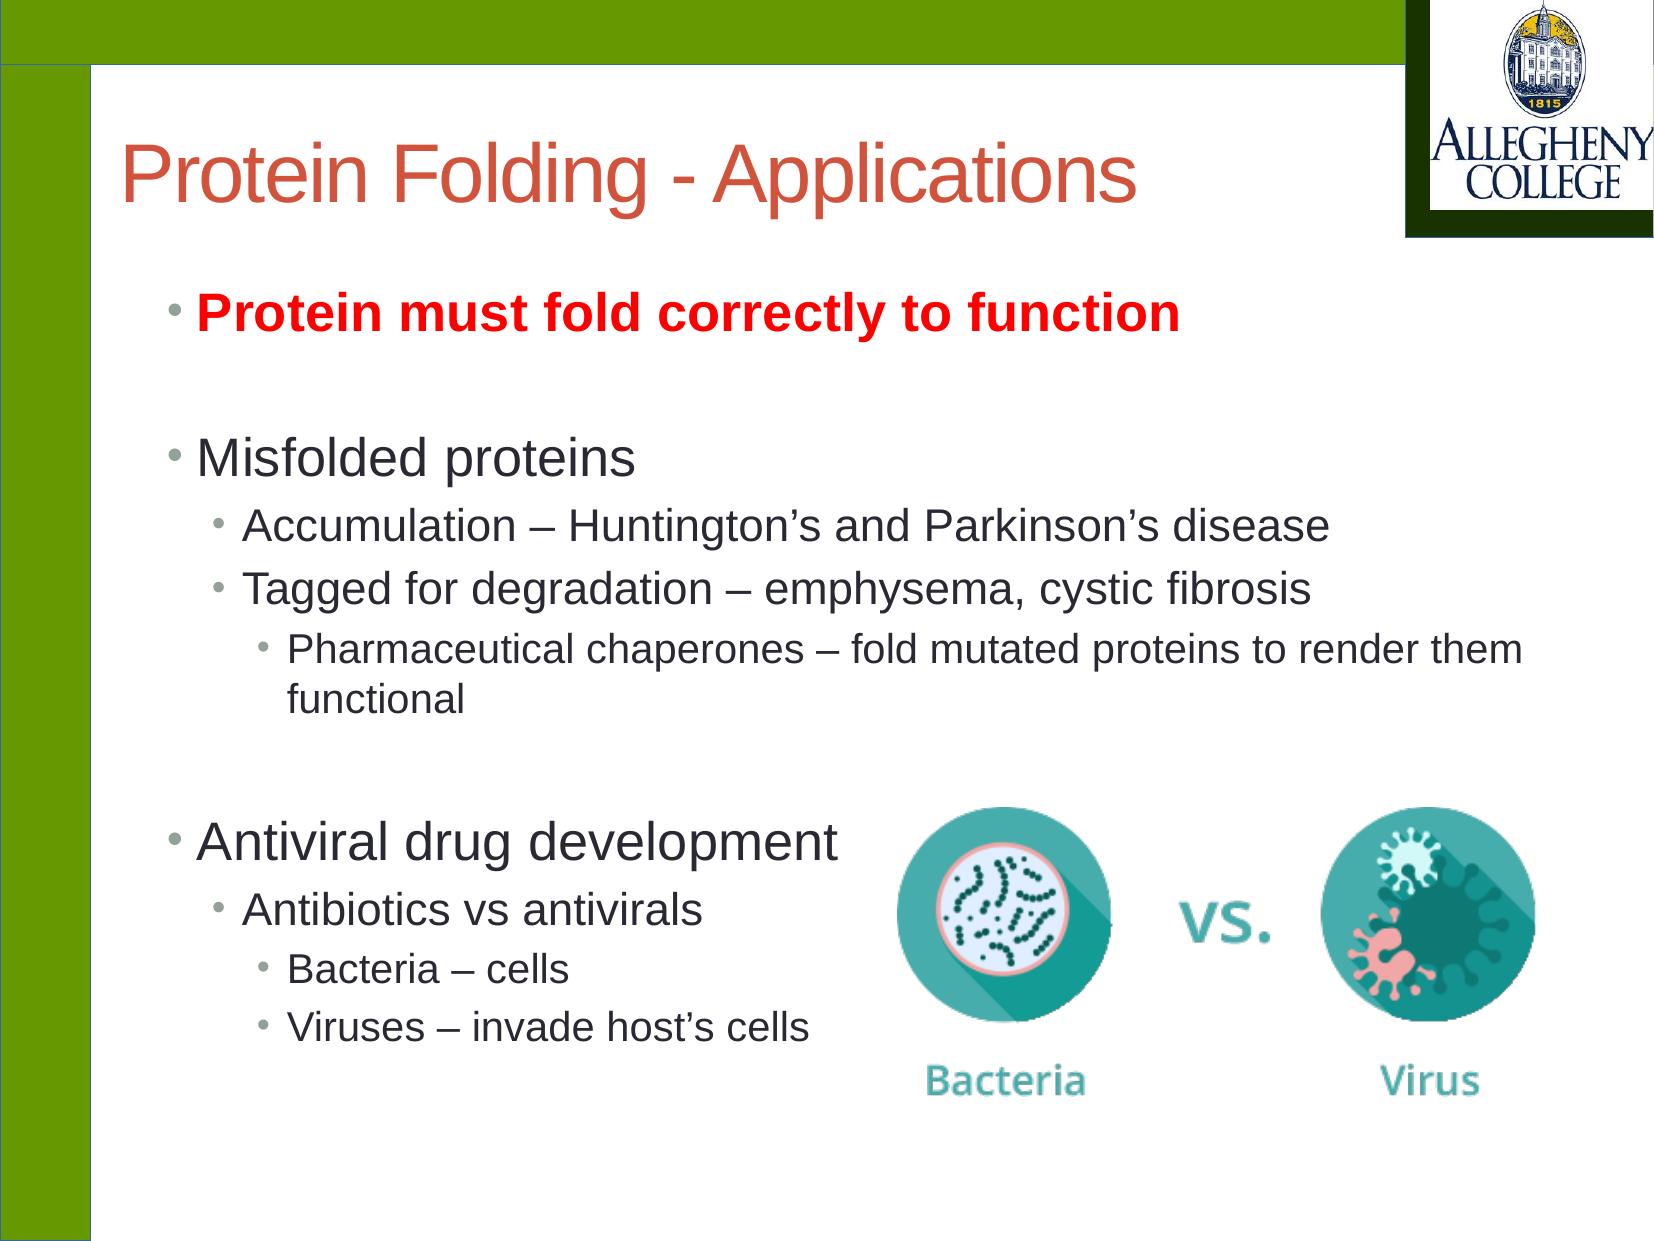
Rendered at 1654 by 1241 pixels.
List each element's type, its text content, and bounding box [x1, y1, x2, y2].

title Protein Folding - Applications [104, 87, 1455, 251]
text_box [1455, 210, 1654, 238]
list Protein must fold correctly to function Misfolded proteins Accumulation – Huntington’s and Parkinson’s disease Tagged for degradation – emphysema, cystic fibrosis Pharmaceutical chaperones – fold mutated proteins to render them functional Antiviral drug development Antibiotics vs antivirals Bacteria – cells Viruses – invade host’s cells [151, 270, 1606, 1171]
picture [897, 807, 1537, 1097]
text_box [0, 0, 1430, 1241]
picture [1430, 0, 1654, 210]
